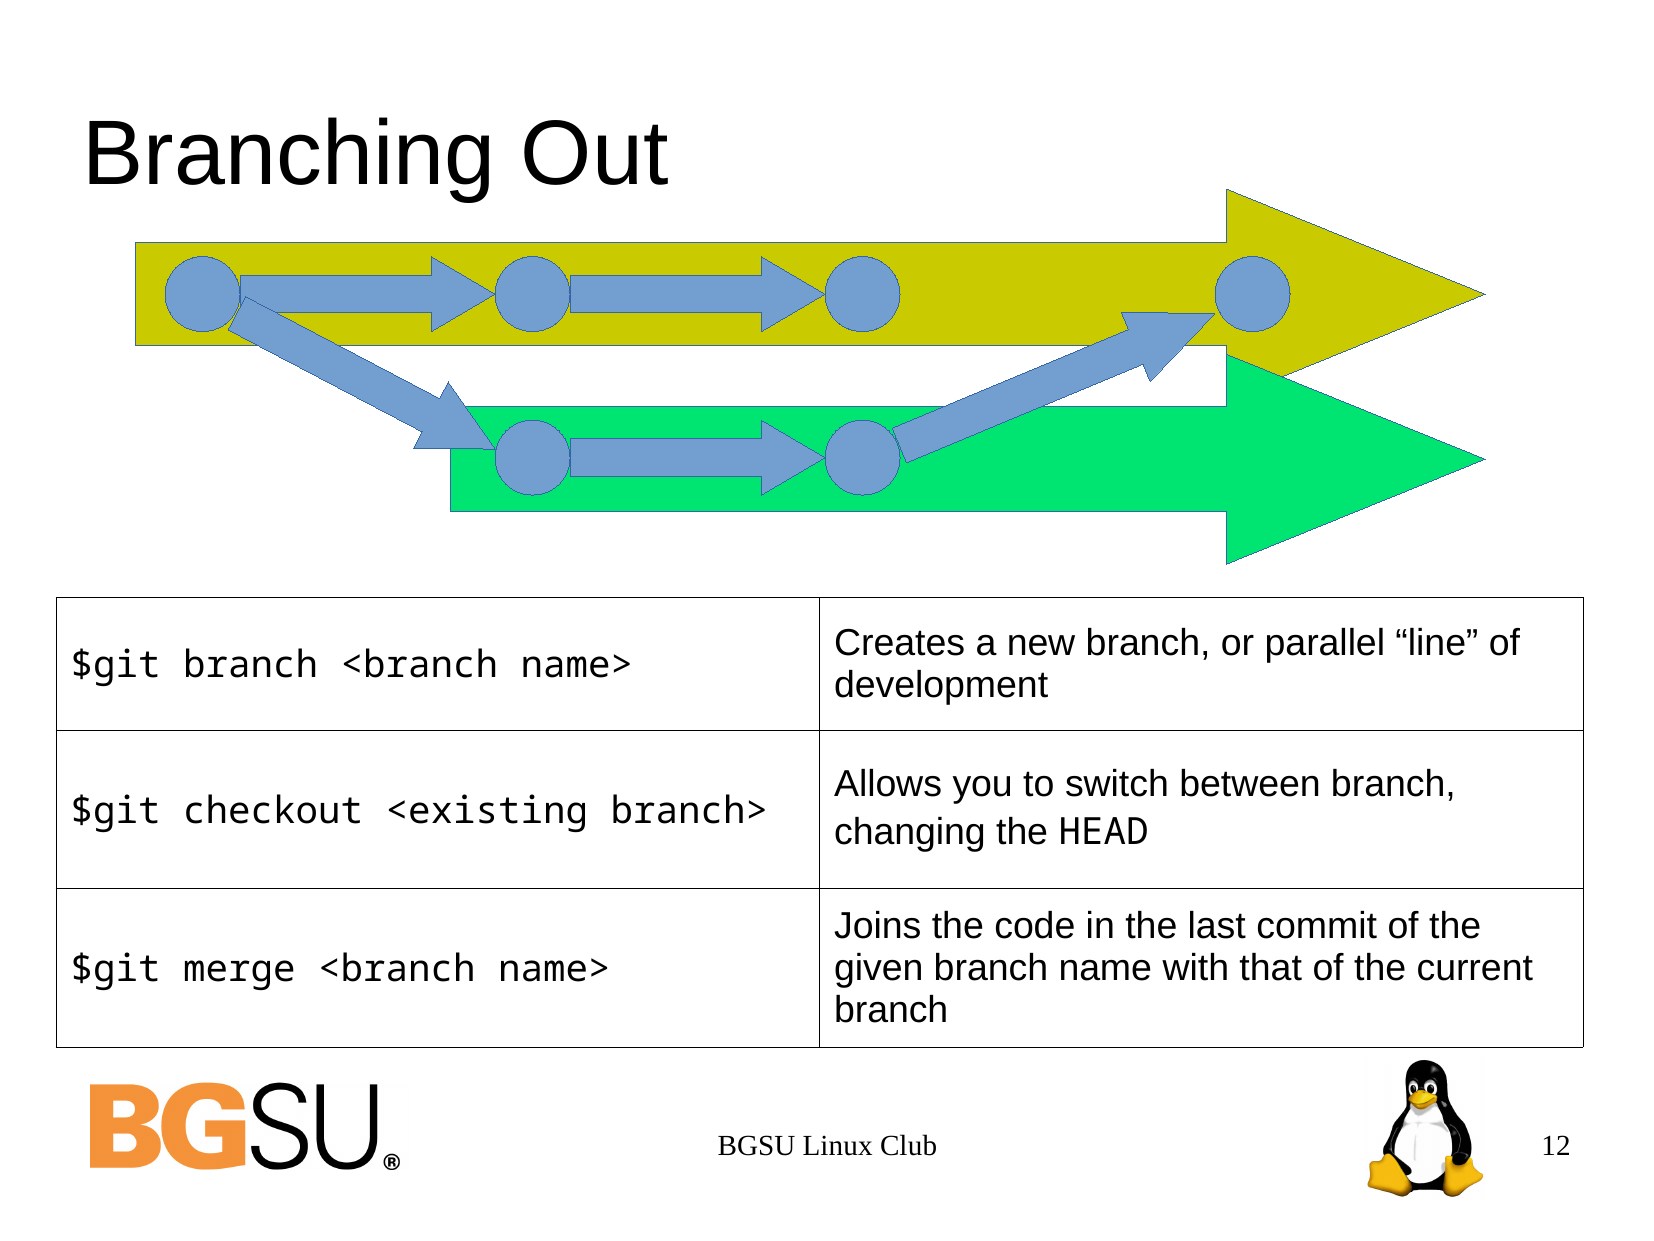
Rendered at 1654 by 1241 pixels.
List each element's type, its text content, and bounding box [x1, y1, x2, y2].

title Branching Out [82, 49, 1571, 257]
table_header $git branch <branch name> [57, 598, 819, 730]
picture [1365, 1057, 1486, 1201]
table_cell $git checkout <existing branch> [57, 731, 819, 888]
table_header Creates a new branch, or parallel “line” of development [820, 598, 1583, 730]
table_cell Joins the code in the last commit of the given branch name with that of the current branch [820, 889, 1583, 1047]
table_cell $git merge <branch name> [57, 889, 819, 1047]
picture [90, 1082, 409, 1171]
text_box [135, 256, 1486, 565]
table_cell Allows you to switch between branch, changing the HEAD [820, 731, 1583, 888]
